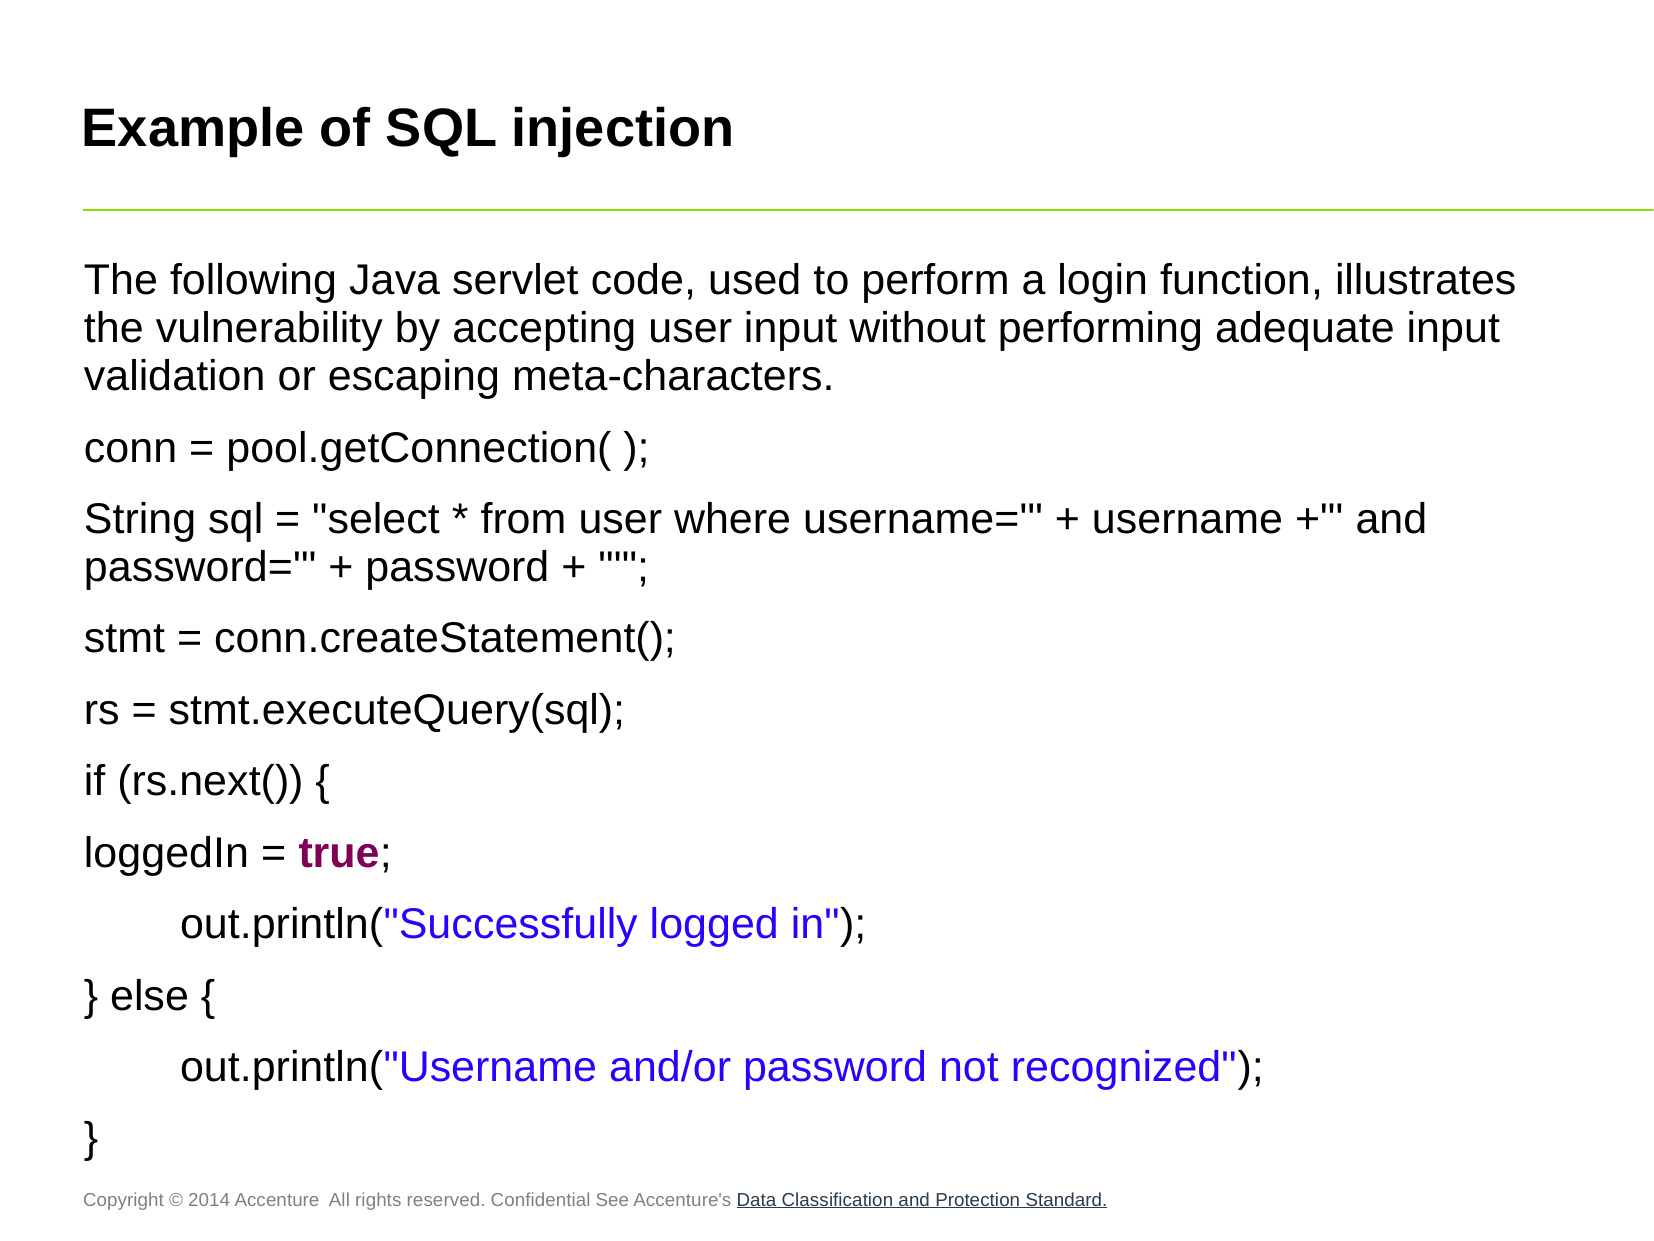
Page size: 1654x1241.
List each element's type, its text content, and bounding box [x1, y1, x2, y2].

title Example of SQL injection [81, 56, 1654, 199]
list The following Java servlet code, used to perform a login function, illustrates the vulnerability by accepting user input without performing adequate input validation or escaping meta-characters. conn = pool.getConnection( ); String sql = "select * from user where username='" + username +"' and password='" + password + "'"; stmt = conn.createStatement(); rs = stmt.executeQuery(sql); if (rs.next()) { loggedIn = true; out.println("Successfully logged in"); } else { out.println("Username and/or password not recognized"); } [84, 255, 1573, 1166]
